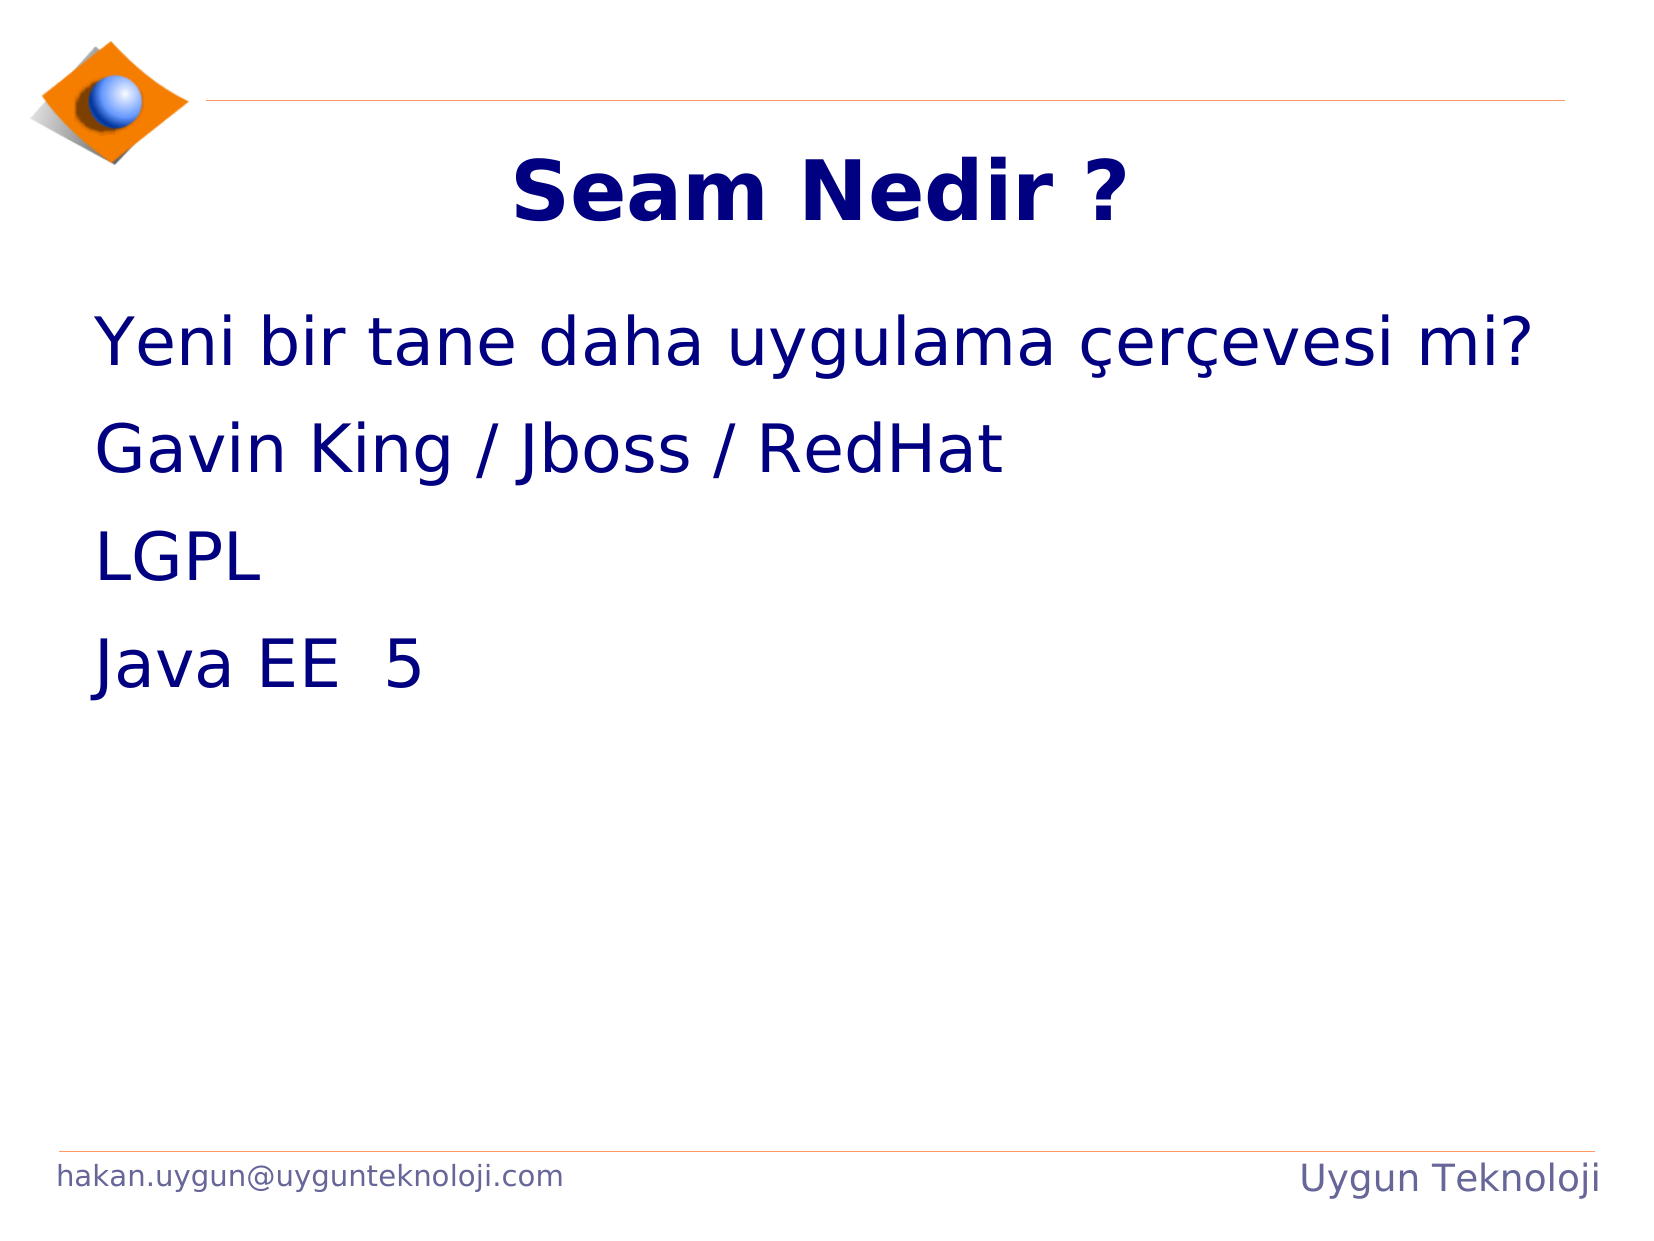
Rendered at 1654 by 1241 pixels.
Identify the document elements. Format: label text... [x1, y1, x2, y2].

title Seam Nedir ? [76, 95, 1565, 288]
list Yeni bir tane daha uygulama çerçevesi mi? Gavin King / Jboss / RedHat LGPL Java EE 5 [76, 303, 1565, 1108]
picture [29, 29, 191, 178]
